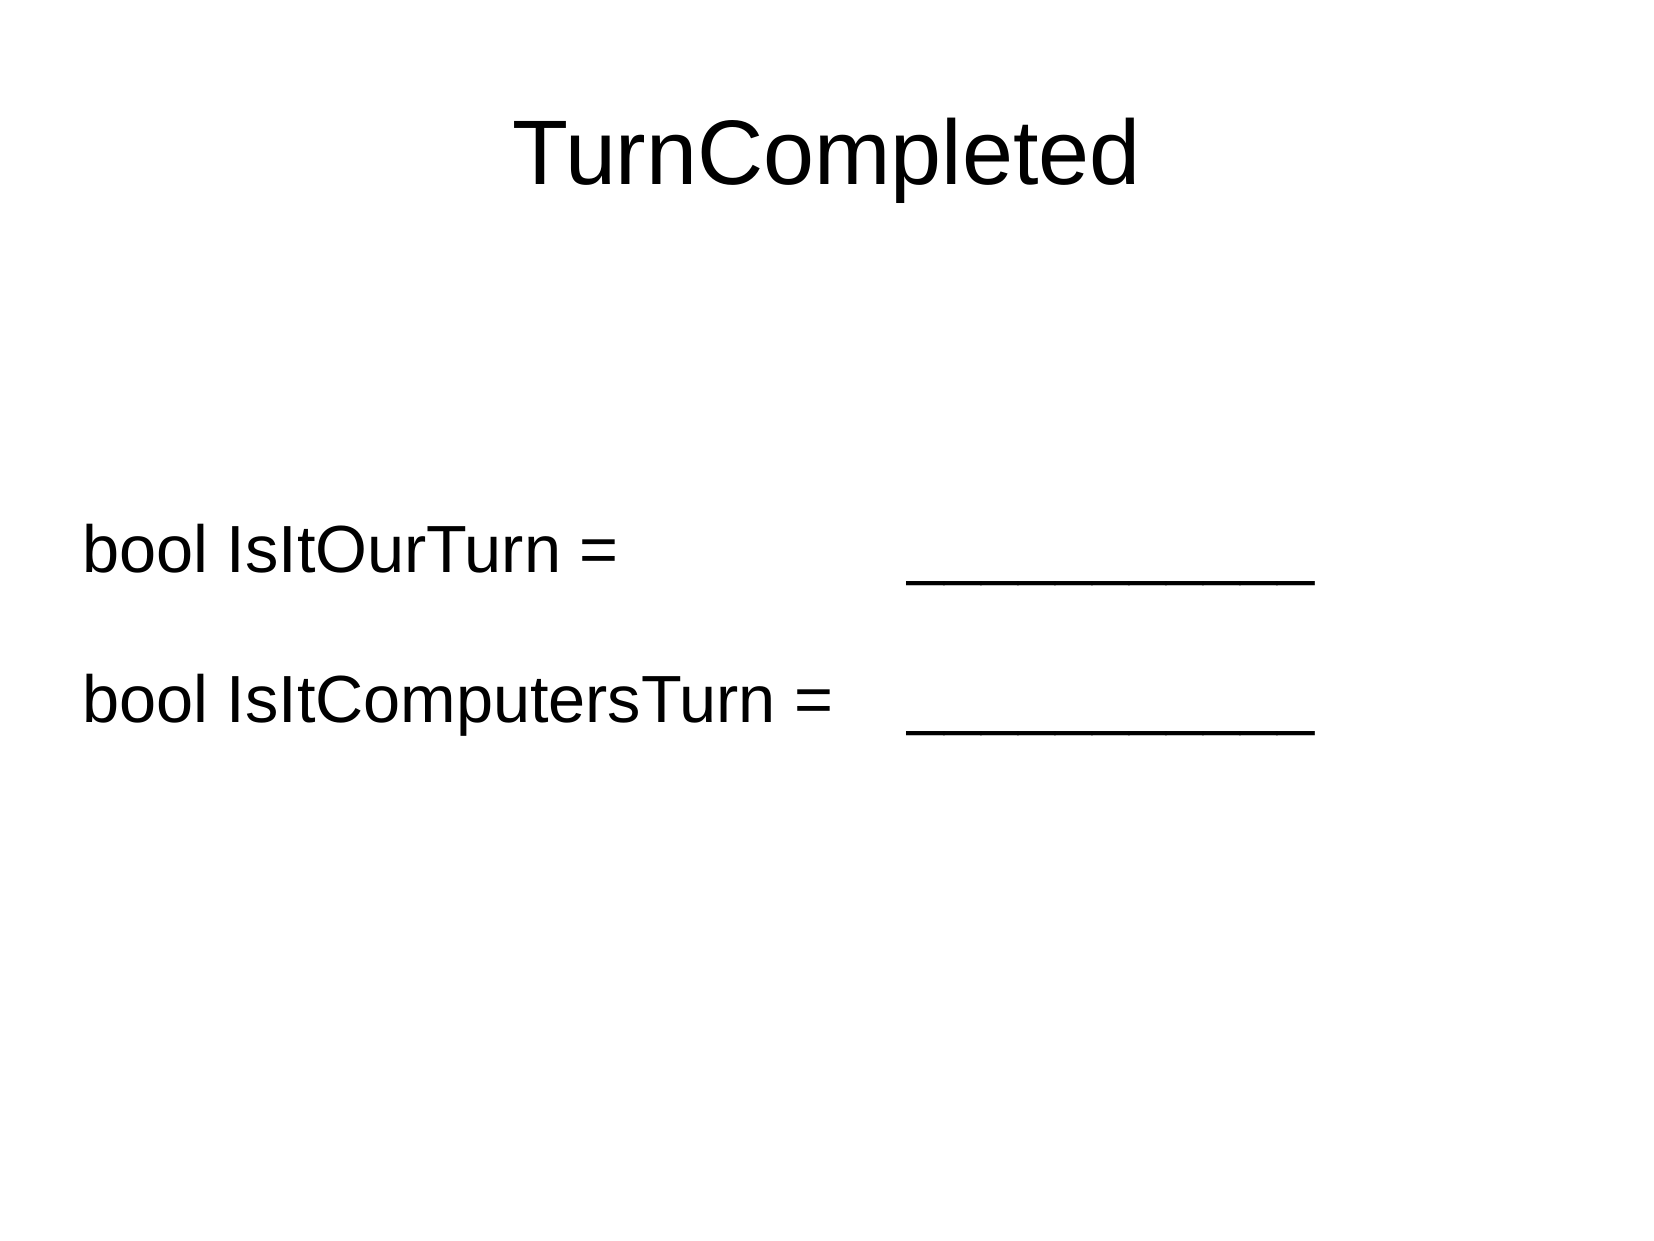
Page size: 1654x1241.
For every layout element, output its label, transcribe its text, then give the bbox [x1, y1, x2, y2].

subtitle bool IsItOurTurn = ___________ bool IsItComputersTurn = ___________ [82, 290, 1571, 1109]
title TurnCompleted [82, 49, 1571, 257]
